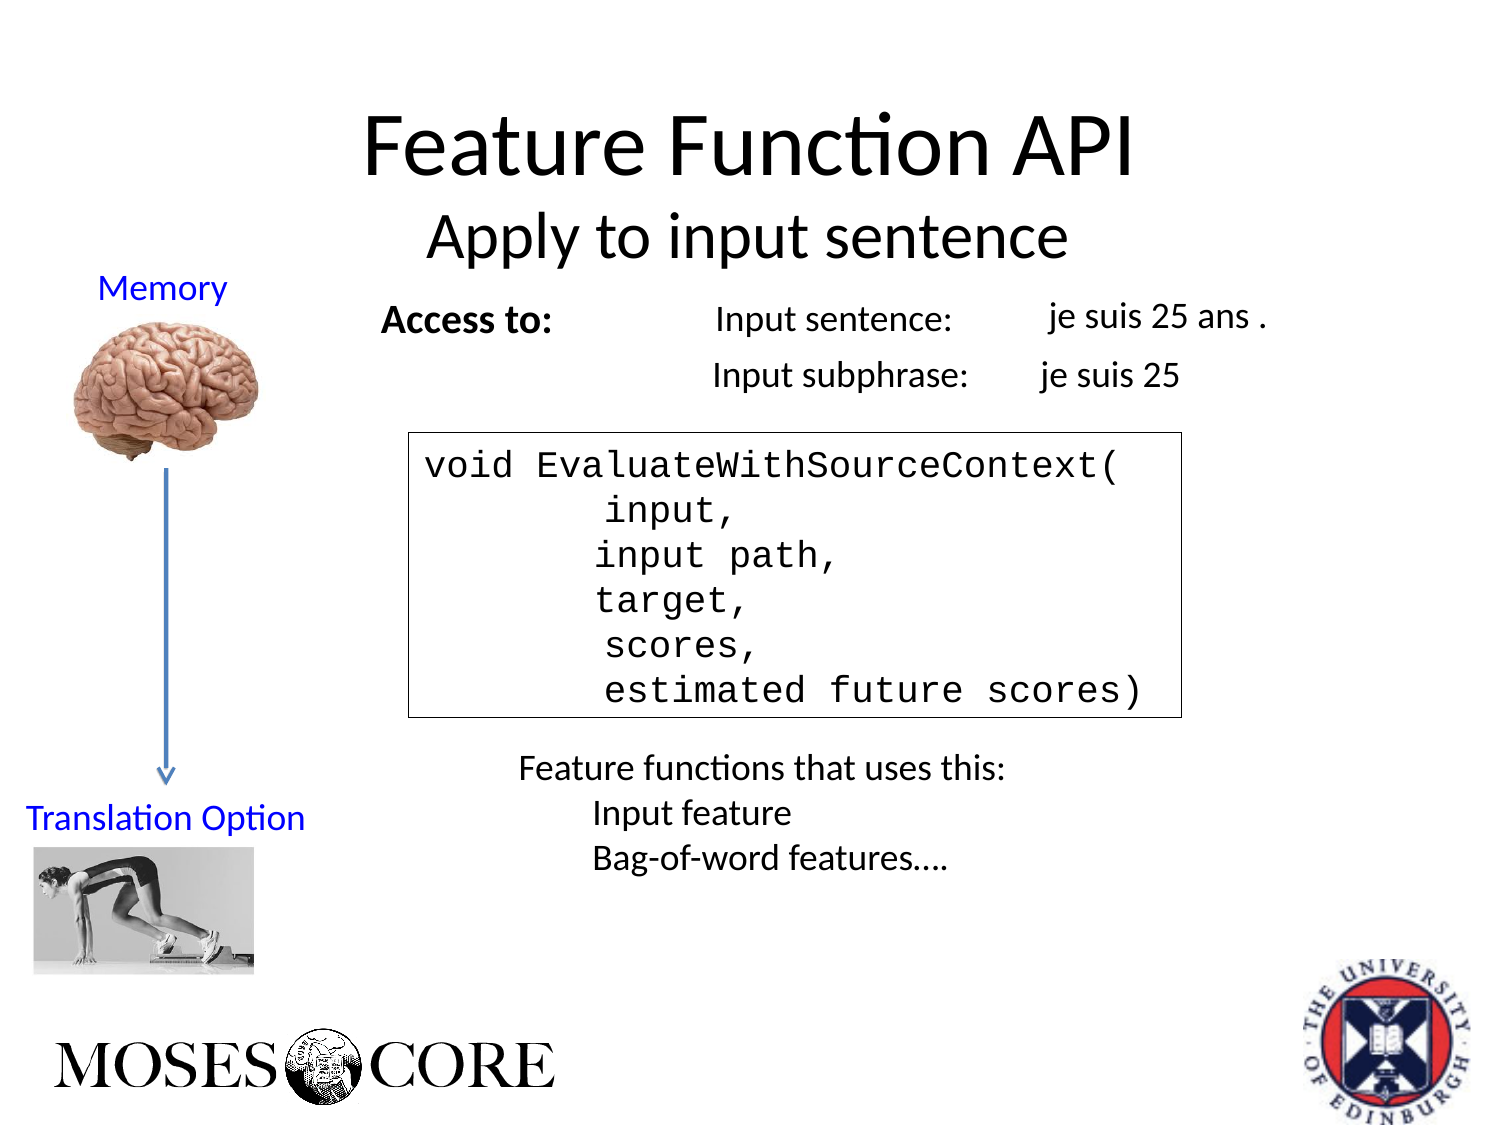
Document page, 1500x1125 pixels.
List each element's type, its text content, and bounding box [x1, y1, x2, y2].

picture [31, 846, 256, 976]
text_box Apply to input sentence [411, 184, 1086, 280]
picture [66, 314, 266, 468]
text_box Feature functions that uses this: Input feature Bag-of-word features…. [503, 735, 1022, 886]
picture [1303, 959, 1475, 1125]
text_box Access to: [366, 284, 674, 350]
text_box je suis 25 [1025, 342, 1196, 403]
text_box void EvaluateWithSourceContext( input, input path, target, scores, estimated future scores) [408, 432, 1182, 718]
text_box Input sentence: [700, 286, 969, 342]
picture [53, 1025, 555, 1108]
text_box je suis 25 ans . [1033, 283, 1283, 344]
text_box Input subphrase: [697, 342, 985, 403]
title Feature Function API [75, 45, 1425, 233]
text_box Memory [82, 255, 244, 316]
text_box Translation Option [10, 785, 322, 846]
